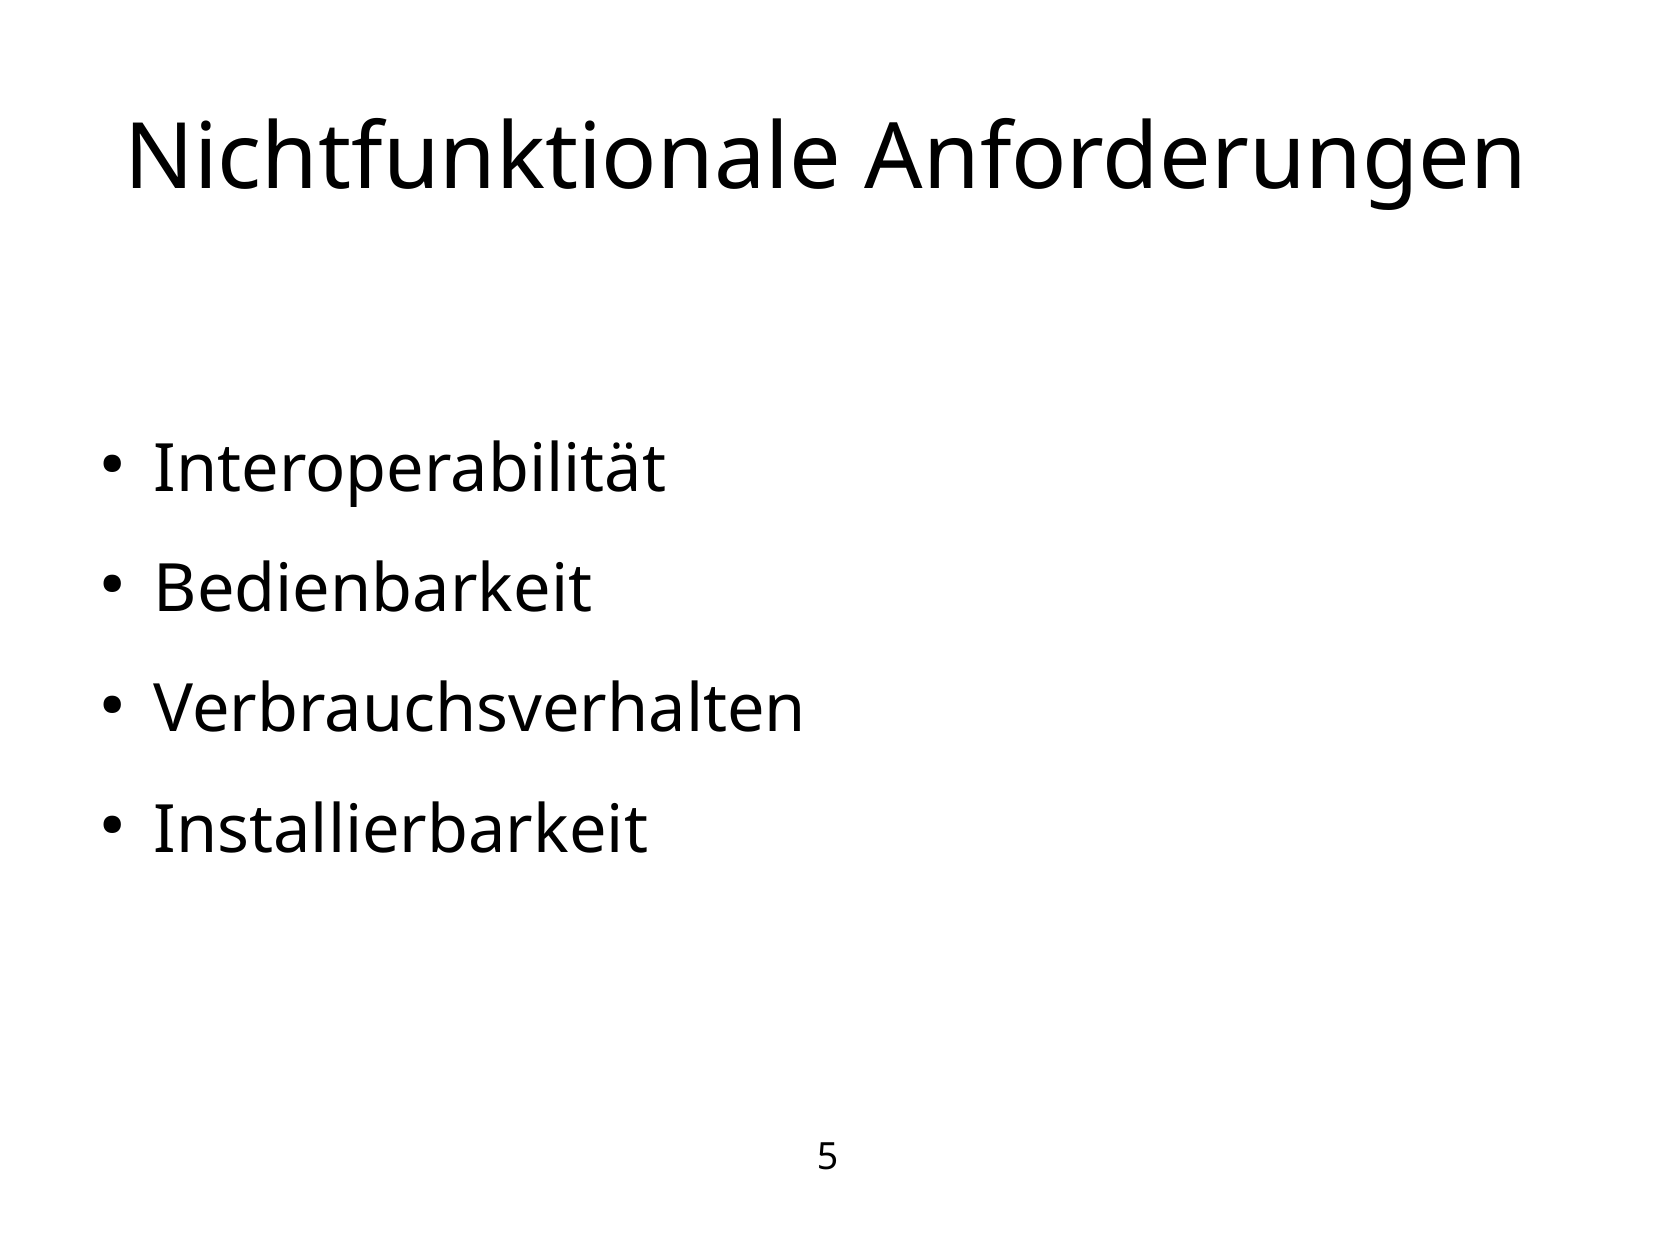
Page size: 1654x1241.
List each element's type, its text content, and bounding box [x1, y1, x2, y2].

list Interoperabilität Bedienbarkeit Verbrauchsverhalten Installierbarkeit [82, 420, 1571, 1010]
title Nichtfunktionale Anforderungen [82, 49, 1571, 257]
